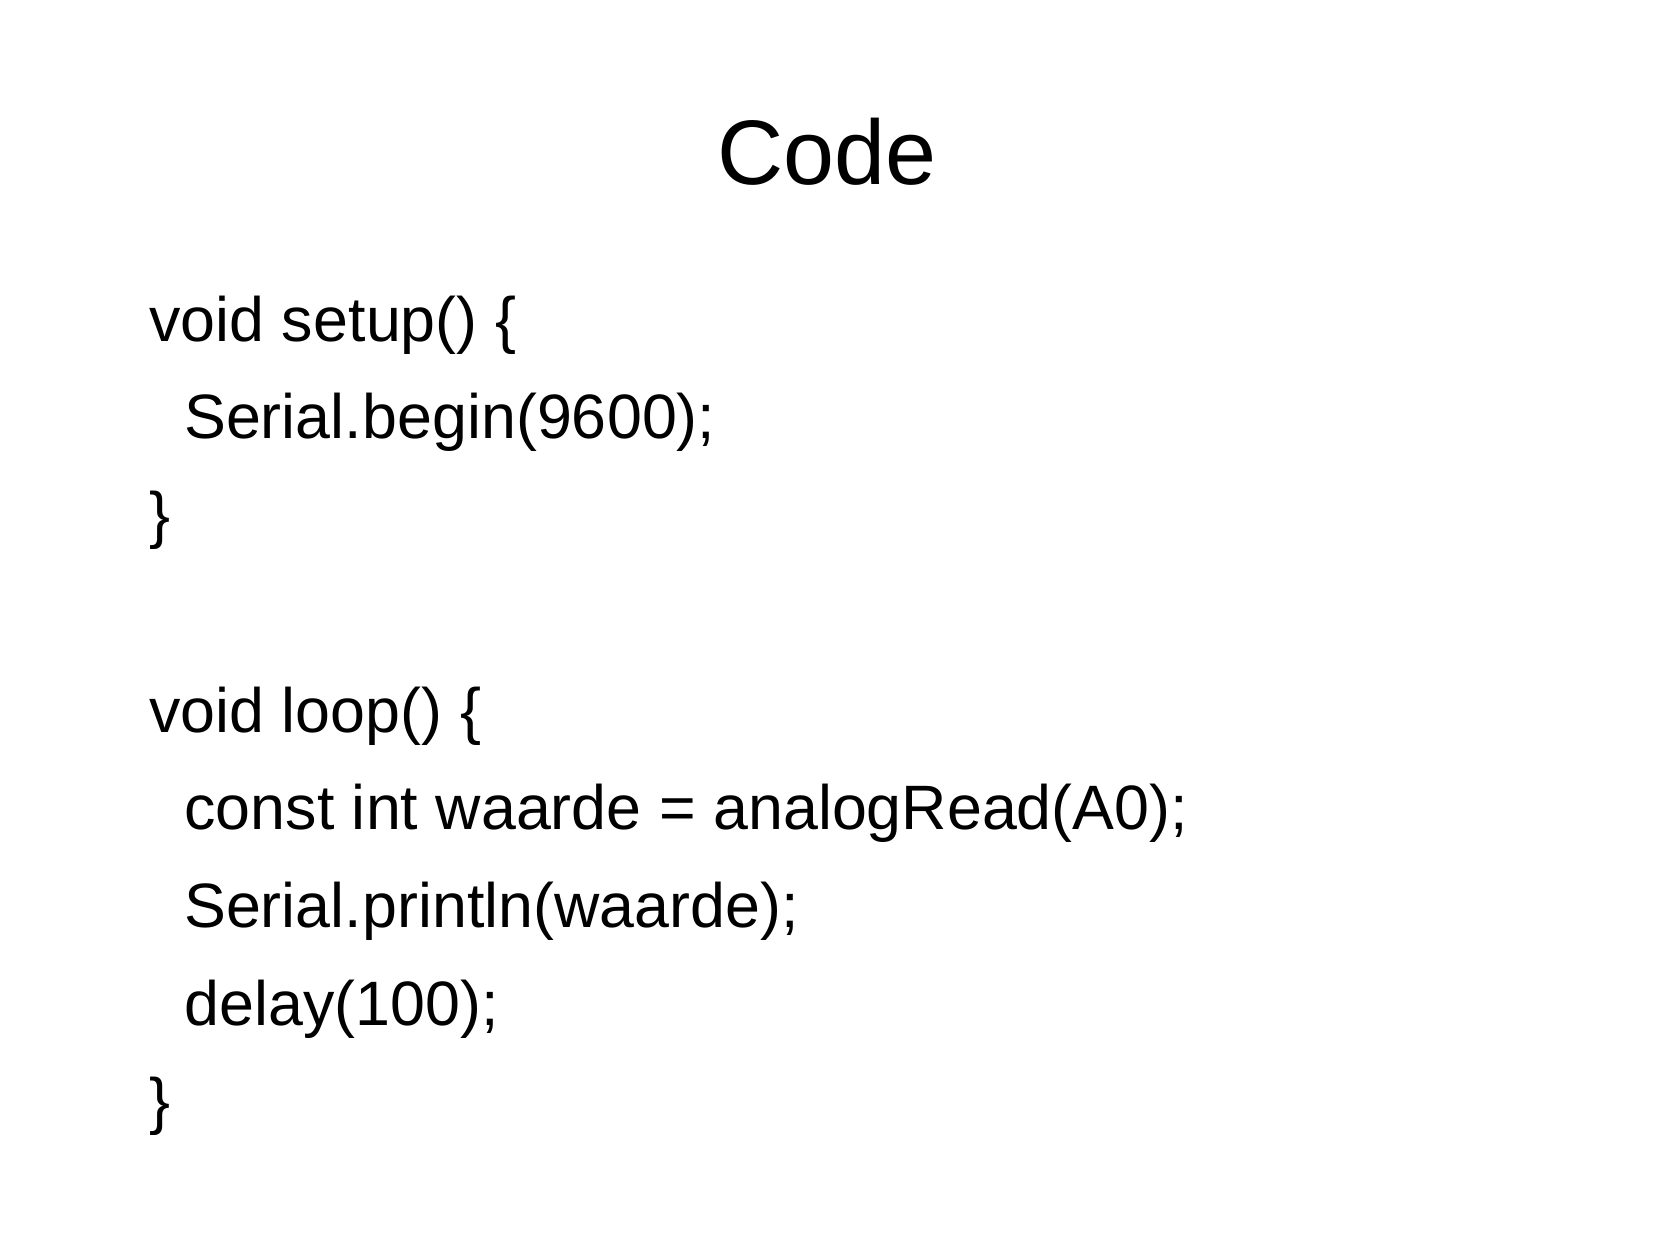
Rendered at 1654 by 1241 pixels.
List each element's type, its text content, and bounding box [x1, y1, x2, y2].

title Code [82, 49, 1571, 257]
list void setup() { Serial.begin(9600); } void loop() { const int waarde = analogRead(A0); Serial.println(waarde); delay(100); } [82, 284, 1512, 1140]
